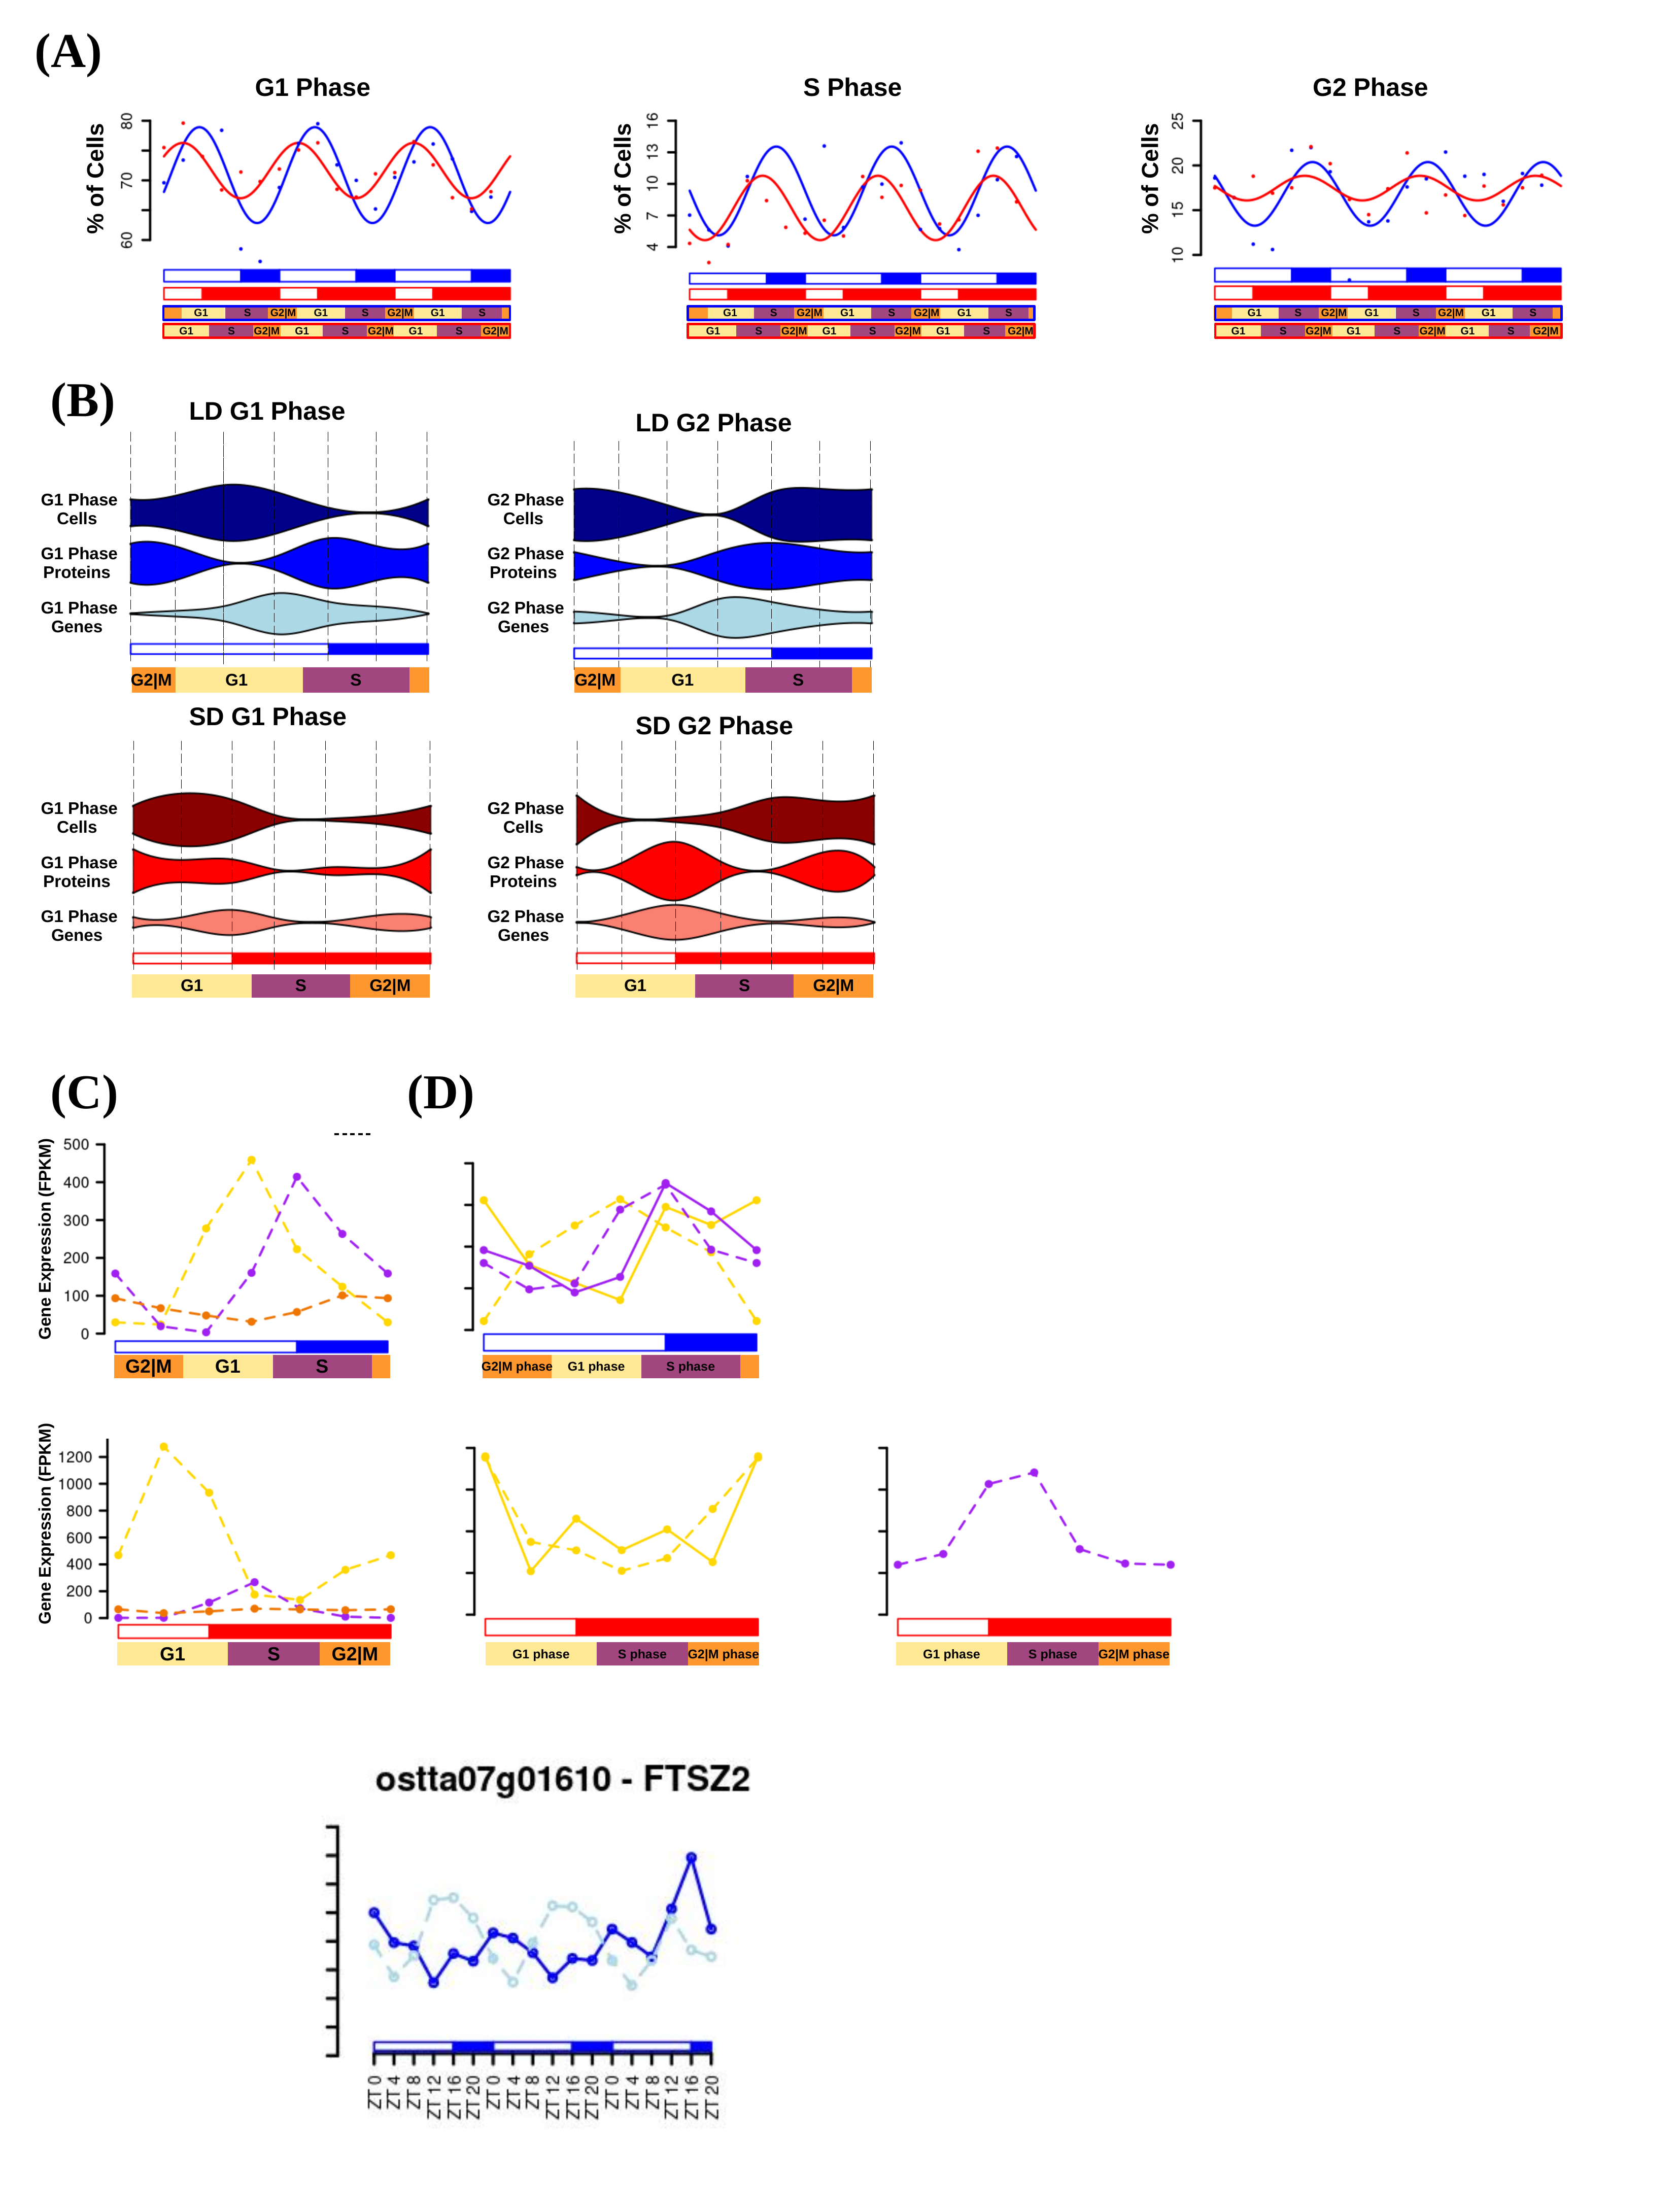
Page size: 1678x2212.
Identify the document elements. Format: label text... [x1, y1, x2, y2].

text_box G1 [281, 325, 323, 336]
text_box G2|M [794, 974, 873, 998]
text_box G1 [1465, 308, 1513, 319]
text_box [409, 667, 429, 693]
text_box G1 [183, 1355, 273, 1378]
text_box Gene Expression (FPKM) [31, 1411, 62, 1632]
text_box LD G1 Phase [219, 393, 361, 431]
text_box G2|M [481, 325, 509, 336]
text_box (C) [31, 1062, 130, 1123]
text_box G1 Phase Proteins [18, 849, 141, 903]
text_box [164, 308, 182, 319]
text_box S [1279, 308, 1319, 319]
text_box G2|M [1419, 325, 1446, 336]
text_box [1029, 308, 1033, 319]
text_box S [1375, 325, 1419, 336]
text_box G1 [575, 974, 695, 998]
text_box G1 [164, 325, 209, 336]
text_box SD G1 Phase [181, 698, 361, 737]
text_box G2|M [385, 308, 414, 319]
text_box S [252, 974, 350, 998]
text_box G1 [808, 325, 850, 336]
text_box [740, 1355, 759, 1378]
text_box G1 Phase Cells [18, 795, 141, 849]
text_box G2|M [1530, 325, 1560, 336]
picture [498, 402, 919, 1051]
text_box G2 Phase Proteins [464, 849, 587, 903]
text_box G2 Phase Cells [464, 487, 587, 540]
text_box S phase [597, 1642, 688, 1665]
text_box G2|M [1305, 325, 1332, 336]
text_box G1 [1446, 325, 1489, 336]
text_box G1 Phase Genes [18, 903, 141, 963]
text_box G1 [176, 667, 303, 693]
text_box G1 Phase Proteins [18, 540, 141, 594]
text_box G1 [1332, 325, 1375, 336]
text_box G2|M [1005, 325, 1033, 336]
text_box S phase [1007, 1642, 1099, 1665]
picture [42, 1074, 1214, 2170]
text_box G2|M [320, 1642, 390, 1665]
text_box S [1489, 325, 1530, 336]
text_box % of Cells [78, 95, 112, 242]
text_box S [1513, 308, 1553, 319]
text_box G2|M [132, 667, 176, 693]
text_box (B) [31, 369, 219, 431]
text_box G2 Phase Genes [464, 594, 587, 655]
text_box S [209, 325, 253, 336]
text_box S phase [641, 1355, 740, 1378]
text_box G2 Phase Cells [464, 795, 587, 849]
text_box % of Cells [605, 95, 640, 242]
text_box G1 [621, 667, 745, 693]
text_box S [736, 325, 780, 336]
text_box G1 [689, 325, 736, 336]
text_box G2|M phase [483, 1355, 552, 1378]
text_box S [754, 308, 794, 319]
text_box S [228, 1642, 320, 1665]
text_box G2|M [350, 974, 430, 998]
text_box S [1396, 308, 1436, 319]
text_box G1 phase [552, 1355, 641, 1378]
picture [54, 402, 476, 1051]
text_box [1216, 308, 1232, 319]
text_box S [273, 1355, 372, 1378]
text_box [502, 308, 509, 319]
text_box G2 Phase Genes [464, 903, 587, 963]
text_box G1 [414, 308, 462, 319]
text_box G1 [182, 308, 225, 319]
text_box G2|M [367, 325, 394, 336]
text_box S [850, 325, 895, 336]
text_box [1553, 308, 1560, 319]
text_box [372, 1355, 390, 1378]
text_box S [225, 308, 268, 319]
text_box G2|M [794, 308, 824, 319]
text_box G2|M [253, 325, 281, 336]
text_box G1 [297, 308, 345, 319]
text_box S Phase [796, 69, 937, 106]
text_box S [462, 308, 502, 319]
text_box G2|M [780, 325, 808, 336]
text_box G1 [940, 308, 988, 319]
text_box S [745, 667, 852, 693]
text_box G1 [1216, 325, 1261, 336]
text_box G1 [1348, 308, 1395, 319]
text_box S [988, 308, 1029, 319]
text_box S [1261, 325, 1305, 336]
picture [1139, 51, 1607, 385]
text_box G2|M [268, 308, 297, 319]
text_box G2|M [911, 308, 940, 319]
text_box S [345, 308, 385, 319]
text_box G2|M phase [1099, 1642, 1170, 1665]
text_box S [964, 325, 1005, 336]
text_box G2|M [895, 325, 921, 336]
text_box SD G2 Phase [628, 707, 807, 745]
text_box G1 phase [486, 1642, 597, 1665]
text_box S [695, 974, 794, 998]
text_box G2|M phase [688, 1642, 759, 1665]
text_box G2 Phase Proteins [464, 540, 587, 594]
text_box S [323, 325, 367, 336]
text_box G2|M [1436, 308, 1465, 319]
text_box G1 Phase Genes [18, 594, 141, 655]
text_box (A) [15, 20, 203, 82]
text_box G2 Phase [1305, 69, 1446, 106]
text_box G1 [132, 974, 252, 998]
text_box LD G2 Phase [628, 405, 807, 443]
text_box G1 [824, 308, 871, 319]
text_box G2|M [1319, 308, 1348, 319]
text_box G2|M [114, 1355, 183, 1378]
picture [613, 51, 1082, 385]
text_box [852, 667, 872, 693]
picture [88, 51, 556, 385]
text_box G1 phase [896, 1642, 1007, 1665]
text_box G2|M [574, 667, 621, 693]
text_box G1 [921, 325, 964, 336]
text_box Gene Expression (FPKM) [31, 1127, 62, 1348]
text_box G1 [708, 308, 754, 319]
text_box S [871, 308, 911, 319]
text_box G1 Phase [247, 69, 389, 106]
text_box G1 [1232, 308, 1279, 319]
text_box S [437, 325, 481, 336]
text_box (D) [399, 1062, 498, 1123]
text_box % of Cells [1133, 95, 1167, 242]
text_box G1 [394, 325, 437, 336]
text_box S [303, 667, 409, 693]
text_box G1 [117, 1642, 228, 1665]
text_box G1 Phase Cells [18, 487, 141, 540]
text_box [689, 308, 708, 319]
